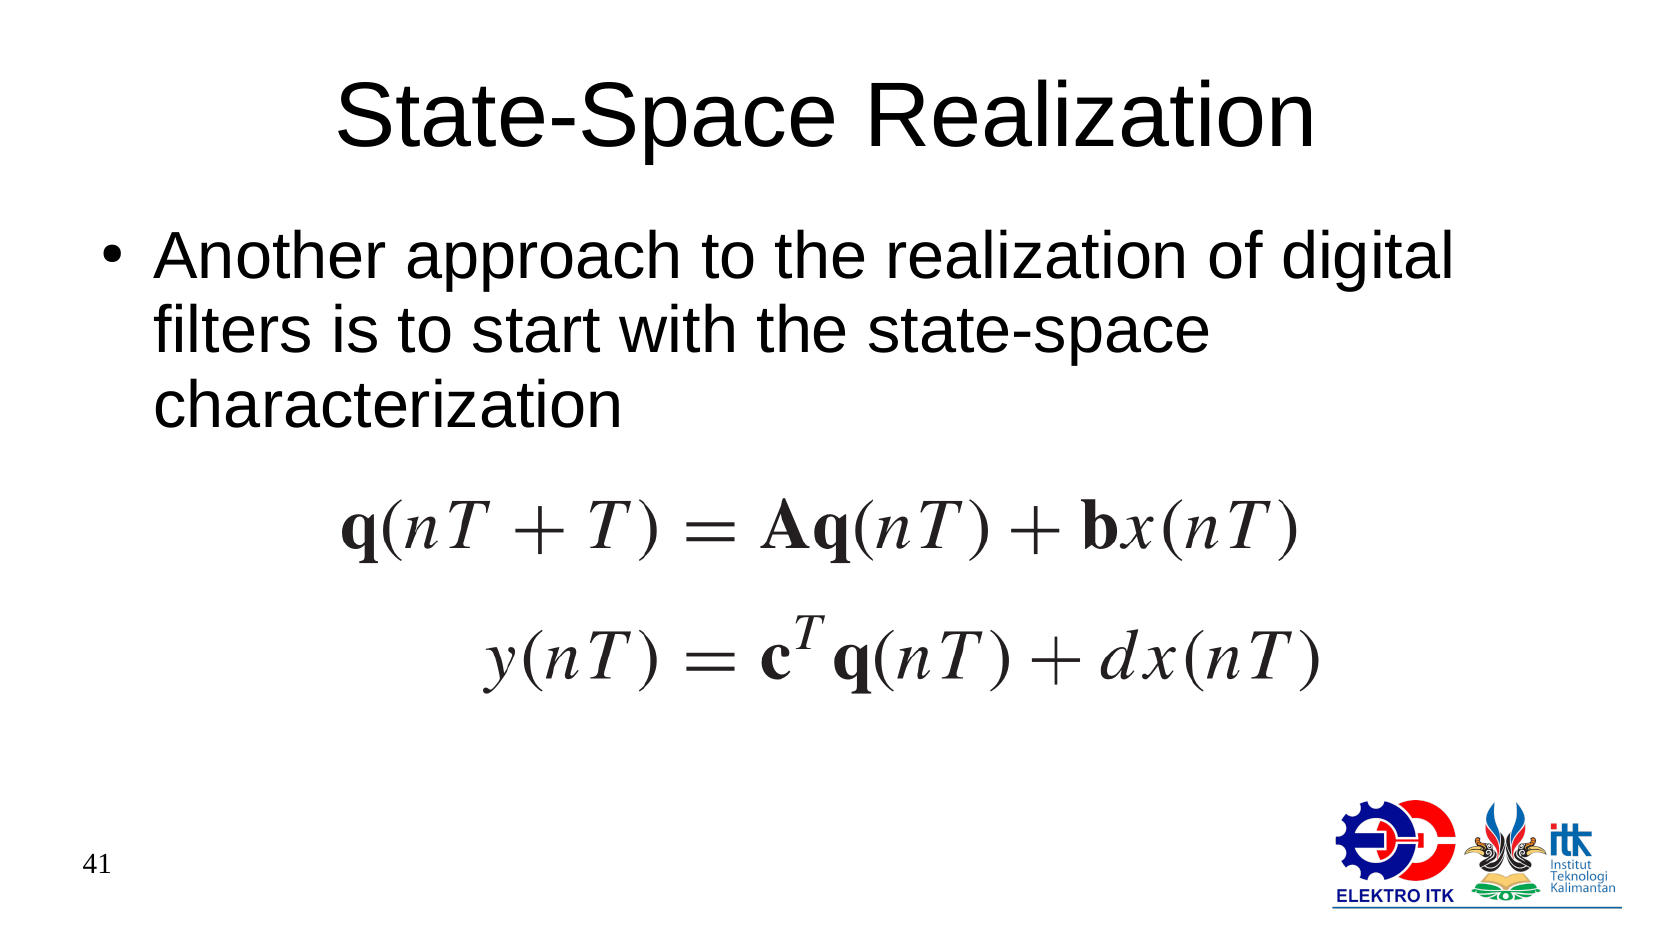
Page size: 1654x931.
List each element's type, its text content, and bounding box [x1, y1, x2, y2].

list Another approach to the realization of digital ﬁlters is to start with the state-space characterization [82, 217, 1571, 758]
title State-Space Realization [82, 37, 1571, 193]
picture [325, 486, 1329, 713]
picture [1332, 800, 1622, 918]
